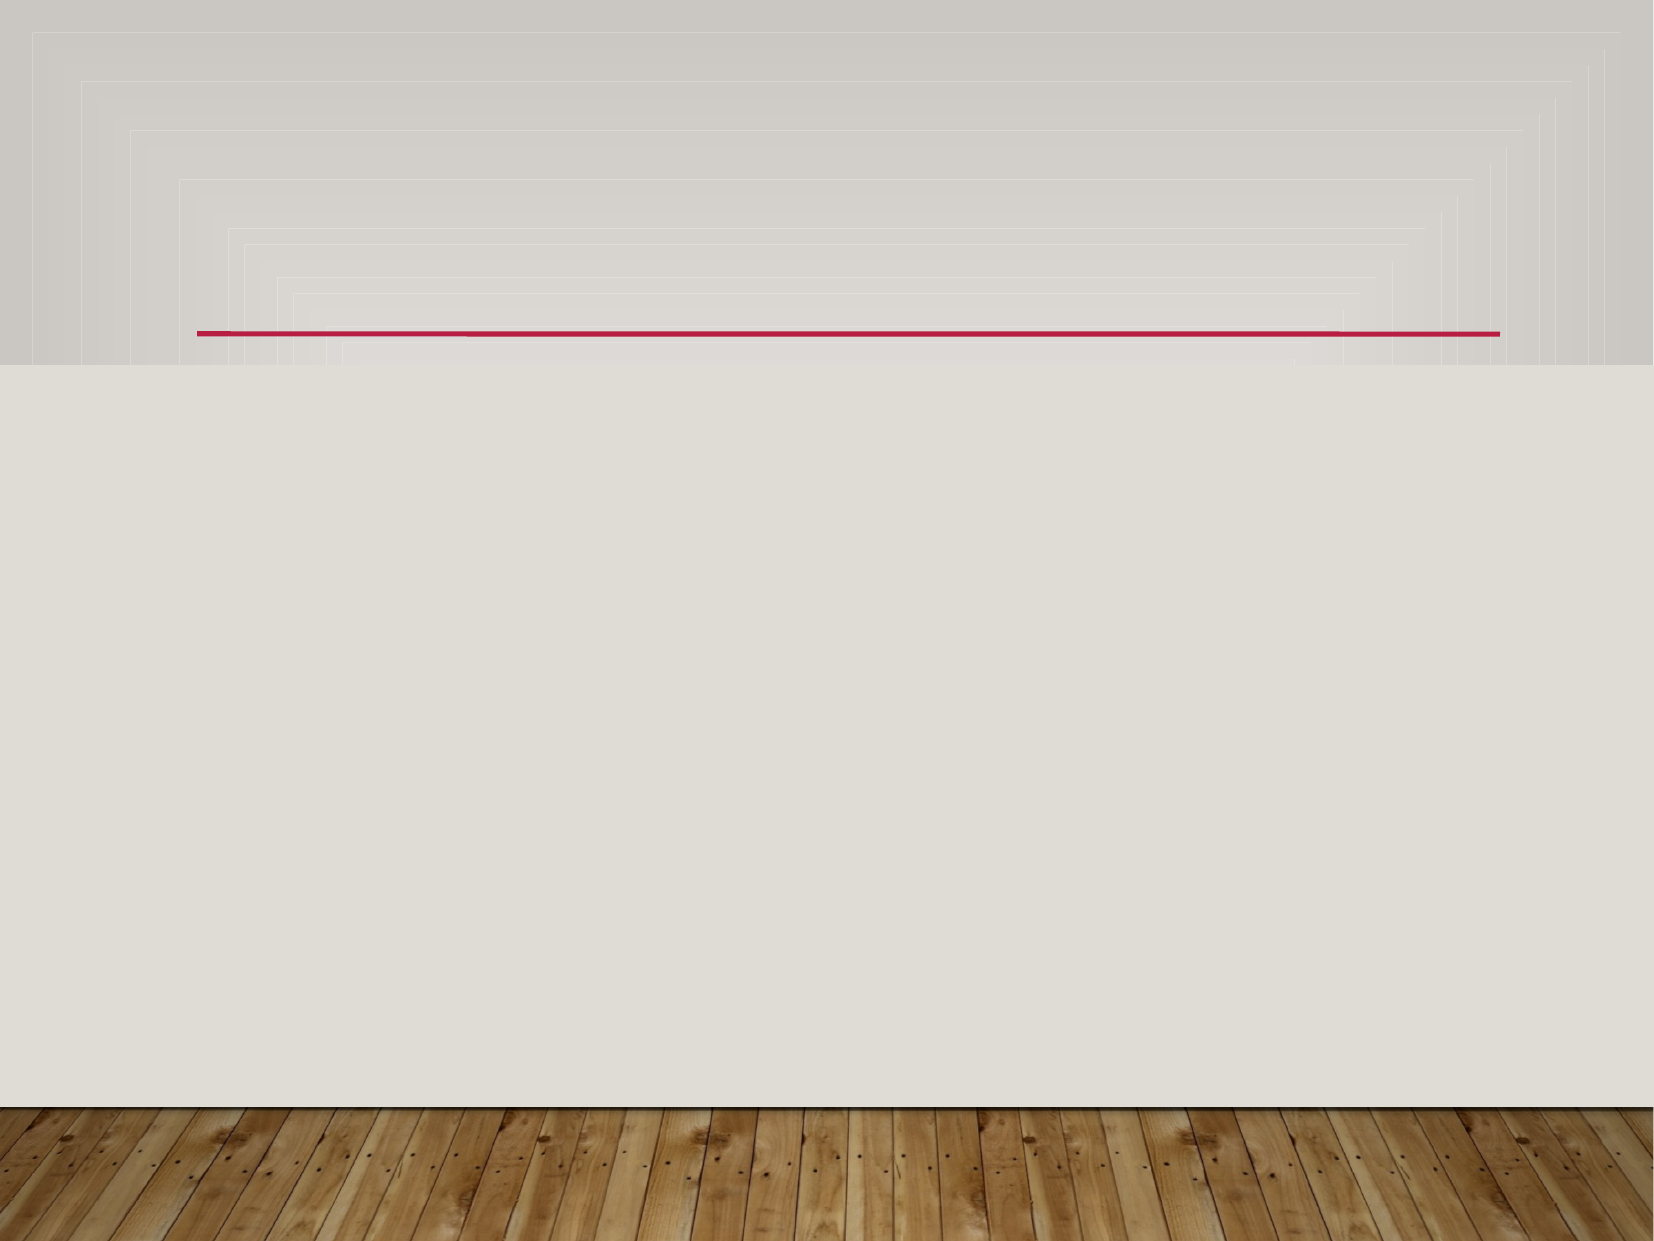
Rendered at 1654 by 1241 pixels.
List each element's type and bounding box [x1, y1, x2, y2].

picture [0, 1107, 1654, 1241]
